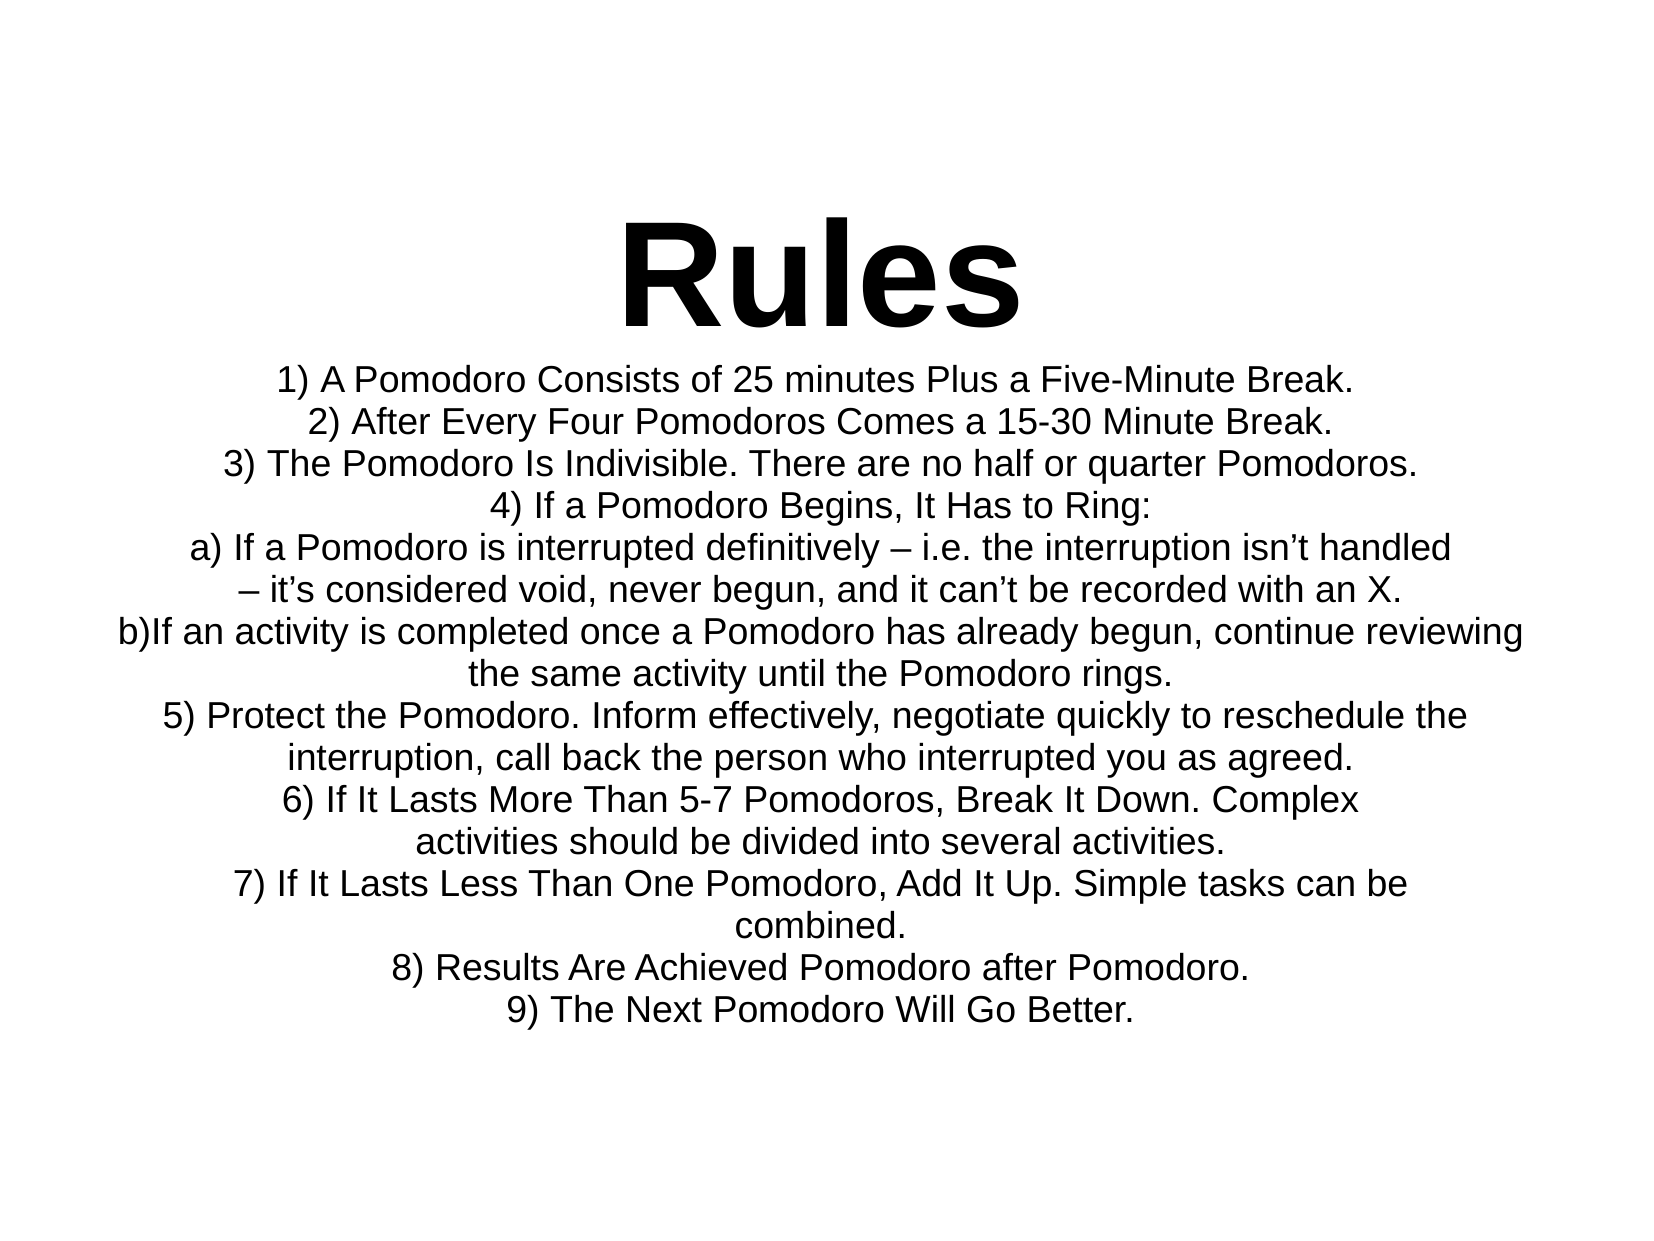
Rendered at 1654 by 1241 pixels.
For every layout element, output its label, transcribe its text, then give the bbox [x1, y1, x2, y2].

subtitle Rules 1) A Pomodoro Consists of 25 minutes Plus a Five-Minute Break. 2) After Every Four Pomodoros Comes a 15-30 Minute Break. 3) The Pomodoro Is Indivisible. There are no half or quarter Pomodoros. 4) If a Pomodoro Begins, It Has to Ring: a) If a Pomodoro is interrupted definitively – i.e. the interruption isn’t handled – it’s considered void, never begun, and it can’t be recorded with an X. b)If an activity is completed once a Pomodoro has already begun, continue reviewing the same activity until the Pomodoro rings. 5) Protect the Pomodoro. Inform effectively, negotiate quickly to reschedule the interruption, call back the person who interrupted you as agreed. 6) If It Lasts More Than 5-7 Pomodoros, Break It Down. Complex activities should be divided into several activities. 7) If It Lasts Less Than One Pomodoro, Add It Up. Simple tasks can be combined. 8) Results Are Achieved Pomodoro after Pomodoro. 9) The Next Pomodoro Will Go Better. [76, 88, 1565, 1133]
